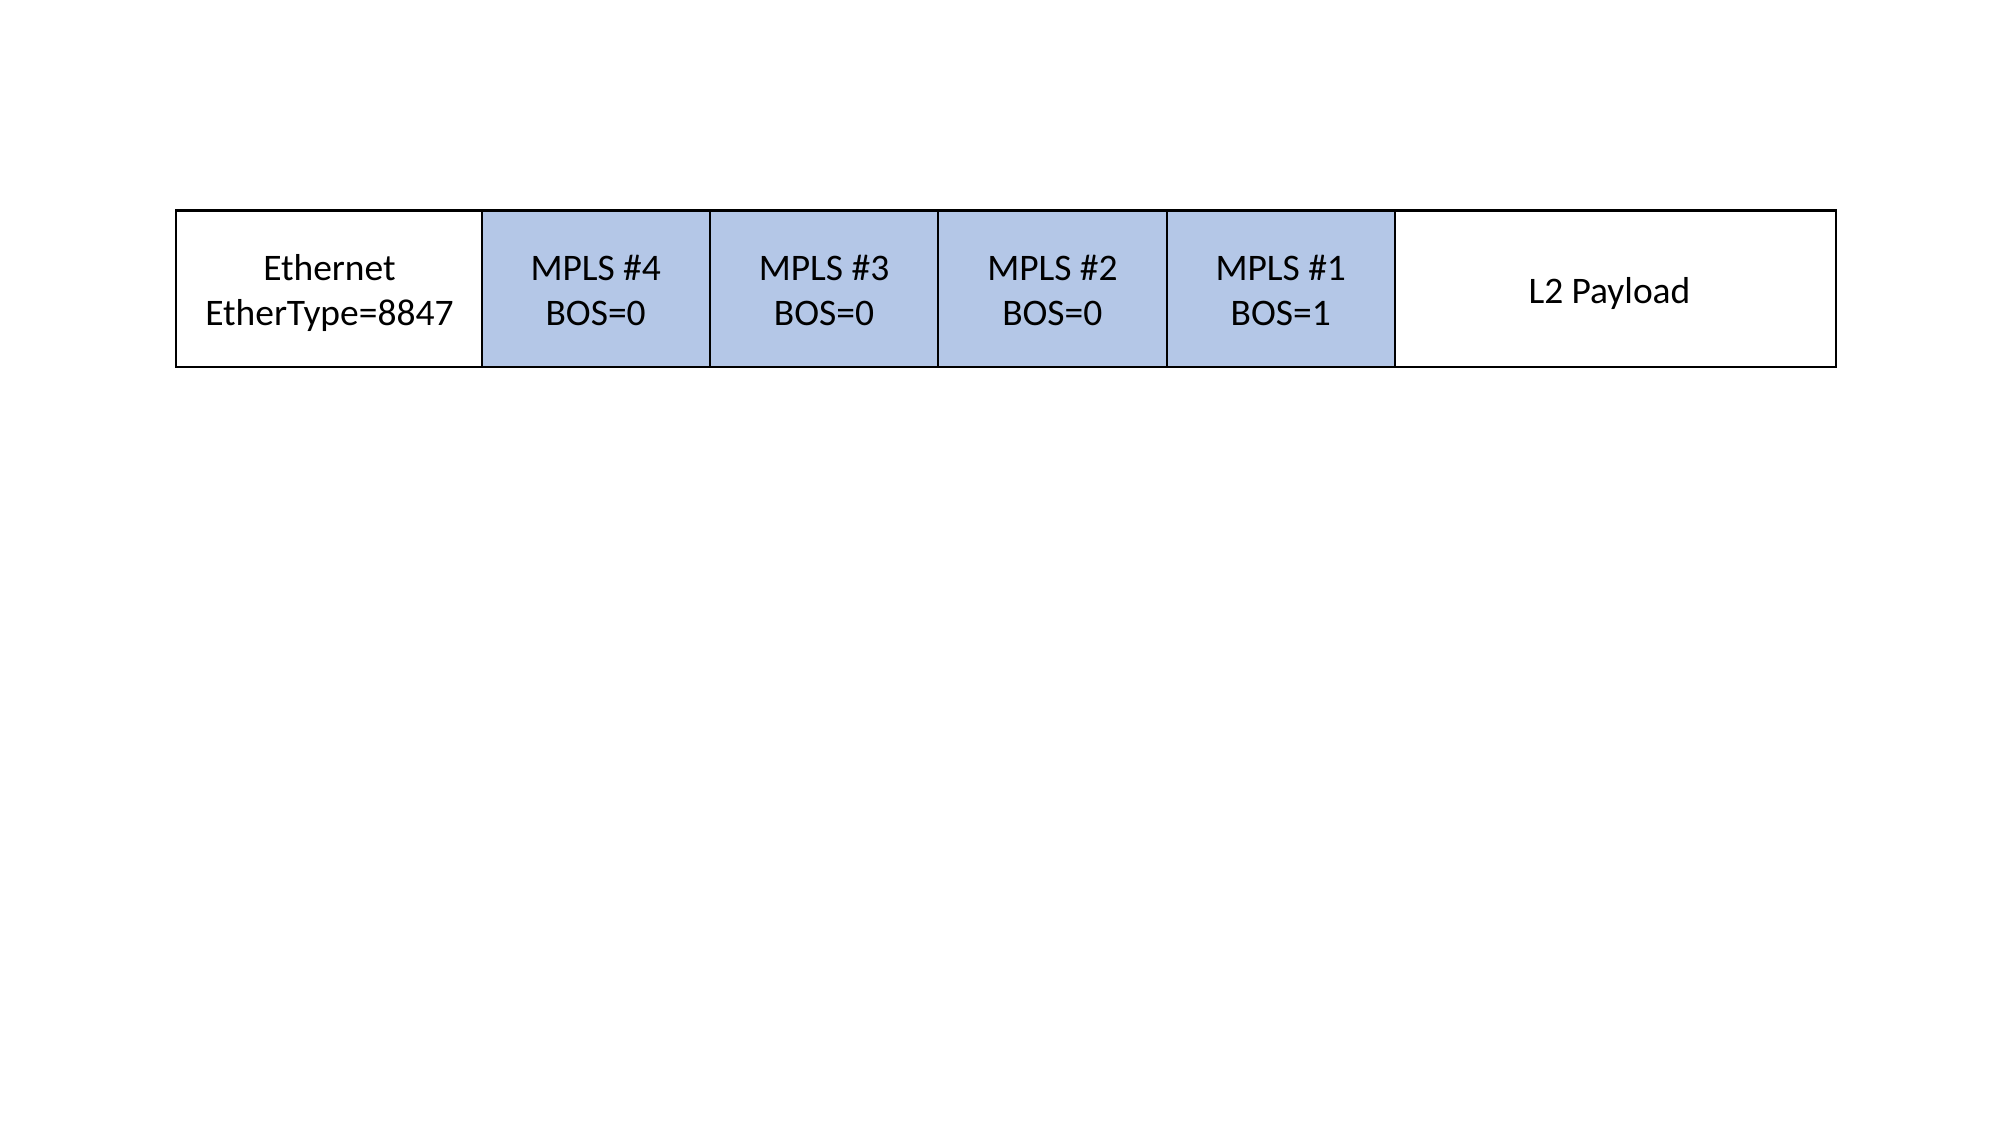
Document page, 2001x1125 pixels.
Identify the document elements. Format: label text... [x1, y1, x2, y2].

text_box MPLS #1 BOS=1 [1196, 235, 1366, 342]
text_box L2 Payload [1513, 258, 1759, 319]
text_box Ethernet EtherType=8847 [180, 235, 479, 342]
text_box [176, 211, 1836, 367]
text_box MPLS #2 BOS=0 [968, 235, 1137, 342]
text_box MPLS #4 BOS=0 [511, 235, 680, 342]
text_box MPLS #3 BOS=0 [740, 235, 909, 342]
